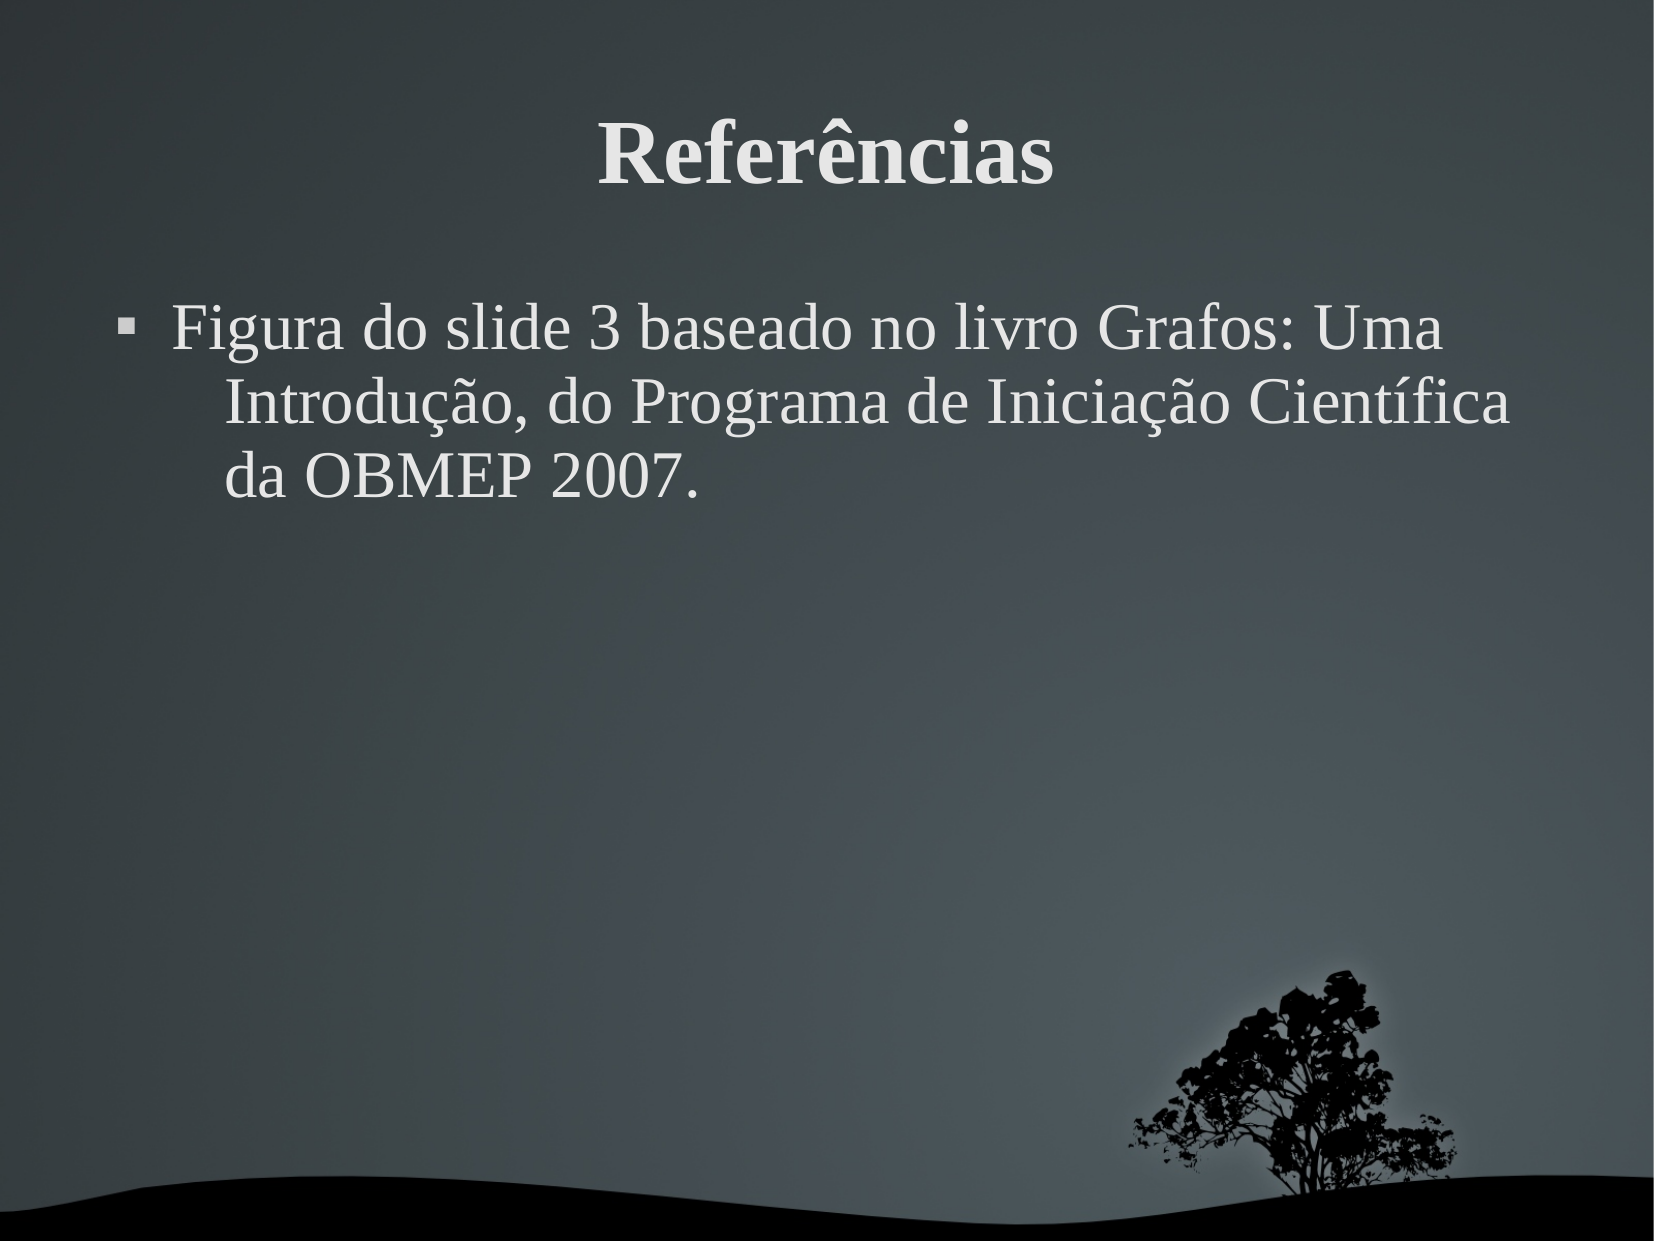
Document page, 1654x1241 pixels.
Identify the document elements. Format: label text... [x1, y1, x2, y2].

list Figura do slide 3 baseado no livro Grafos: Uma Introdução, do Programa de Iniciação Científica da OBMEP 2007. [82, 290, 1571, 1109]
title Referências [82, 49, 1571, 257]
picture [0, 0, 1654, 1241]
